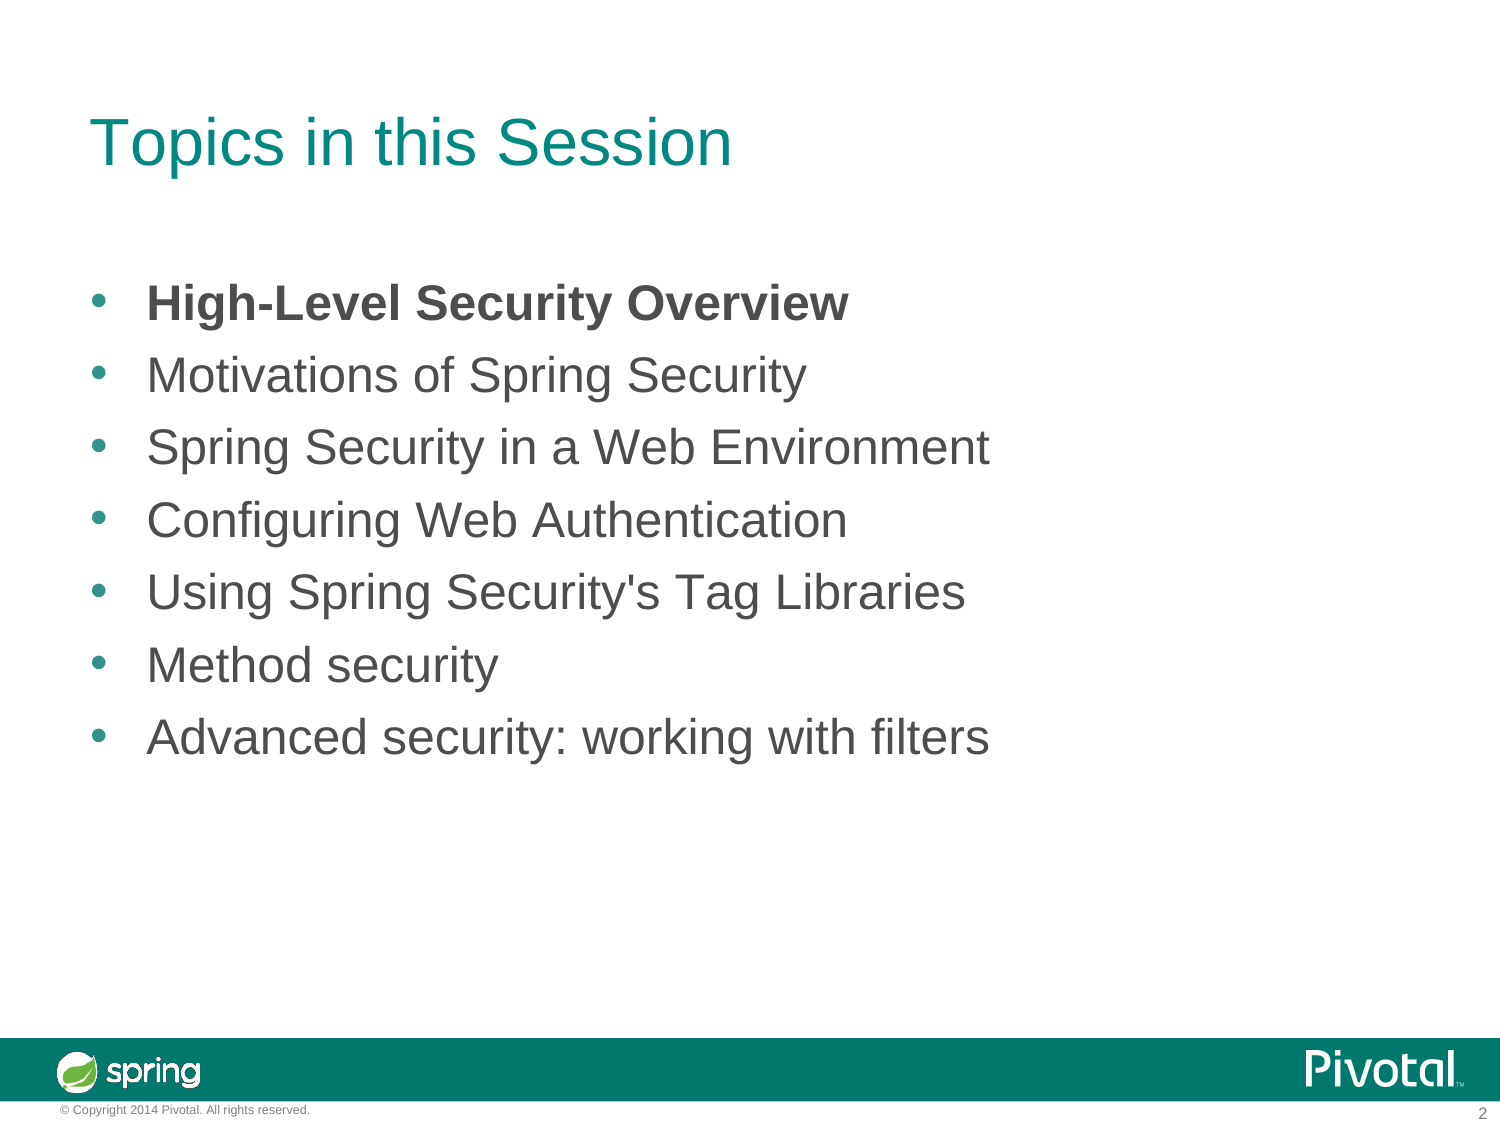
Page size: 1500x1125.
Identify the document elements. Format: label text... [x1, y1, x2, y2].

picture [1306, 1050, 1464, 1087]
title Topics in this Session [75, 45, 1426, 233]
picture [32, 1041, 210, 1103]
list High-Level Security Overview Motivations of Spring Security Spring Security in a Web Environment Configuring Web Authentication Using Spring Security's Tag Libraries Method security Advanced security: working with filters [75, 262, 1426, 931]
